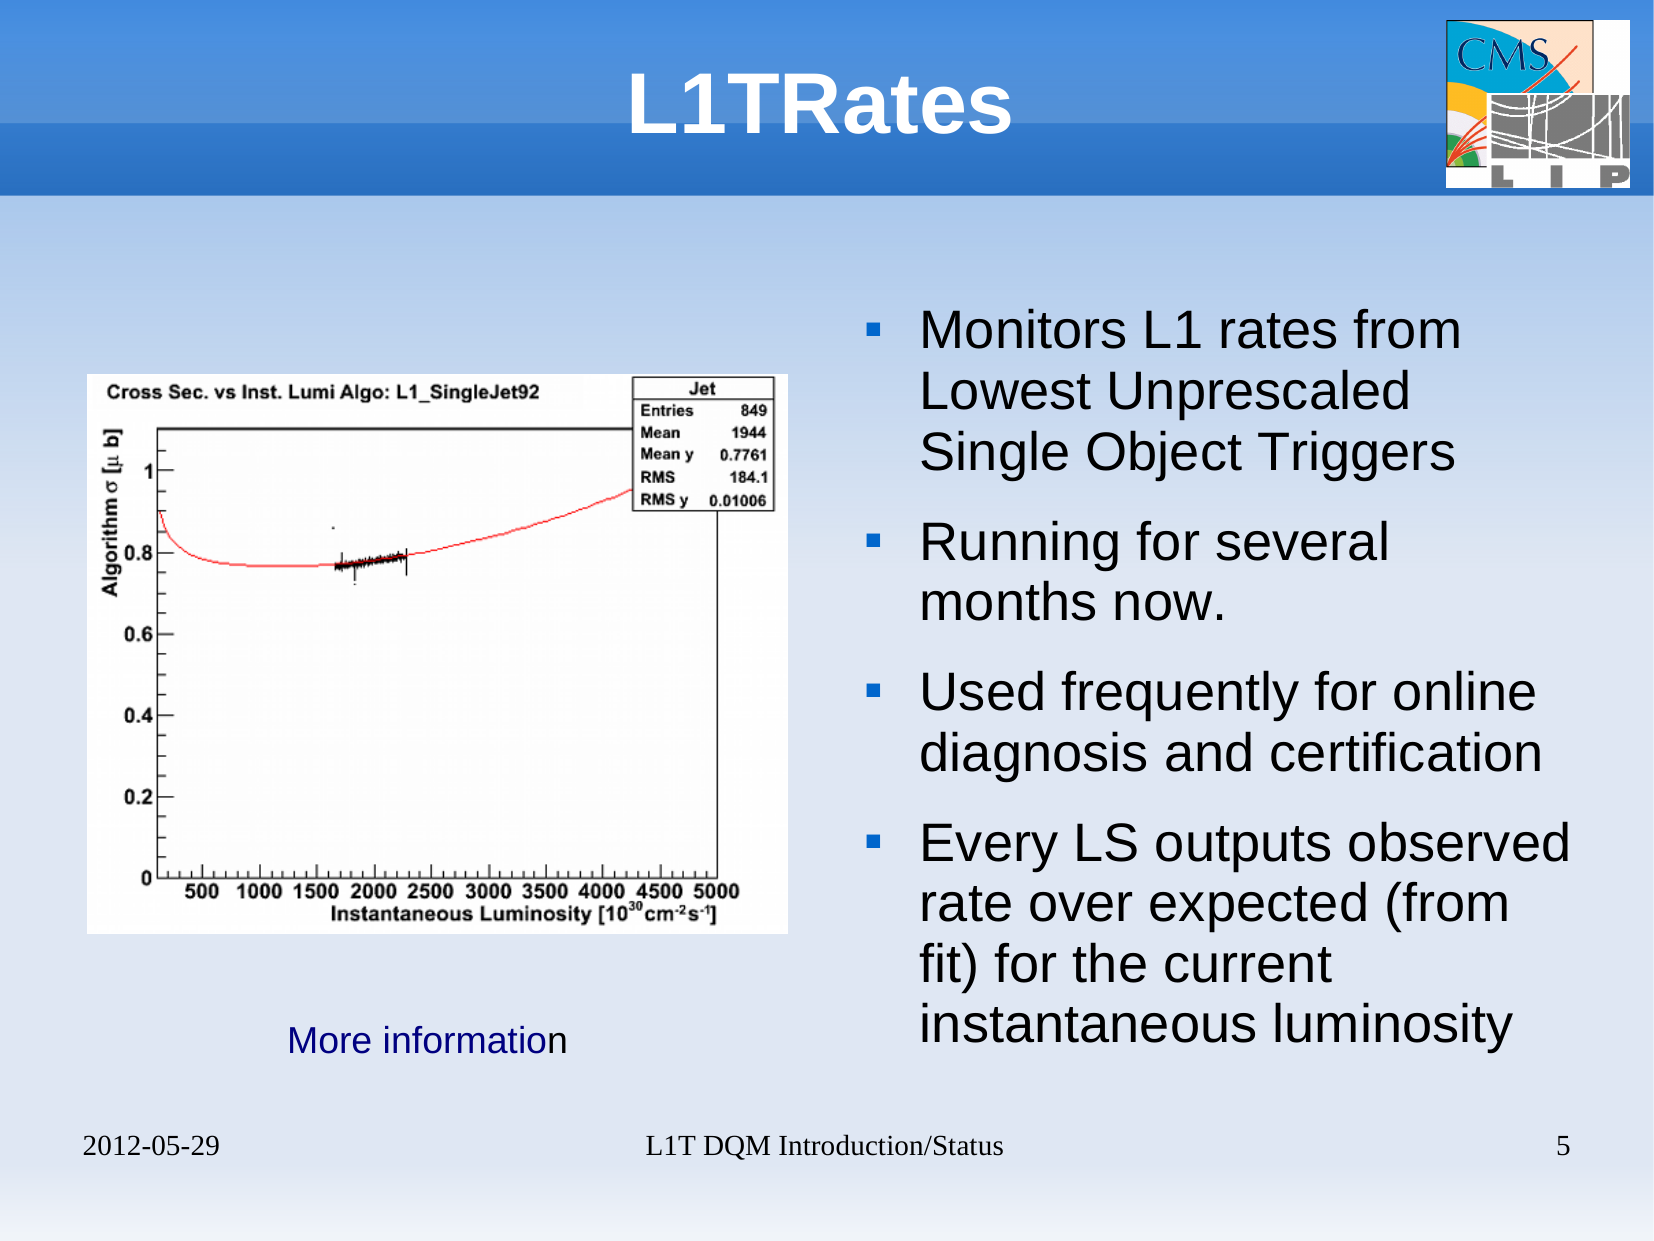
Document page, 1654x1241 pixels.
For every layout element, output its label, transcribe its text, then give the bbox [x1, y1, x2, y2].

list Monitors L1 rates from Lowest Unprescaled Single Object Triggers Running for several months now. Used frequently for online diagnosis and certification Every LS outputs observed rate over expected (from fit) for the current instantaneous luminosity [848, 300, 1576, 1119]
title L1TRates [76, 0, 1565, 208]
text_box More information [272, 1012, 606, 1083]
picture [0, 0, 1654, 1241]
